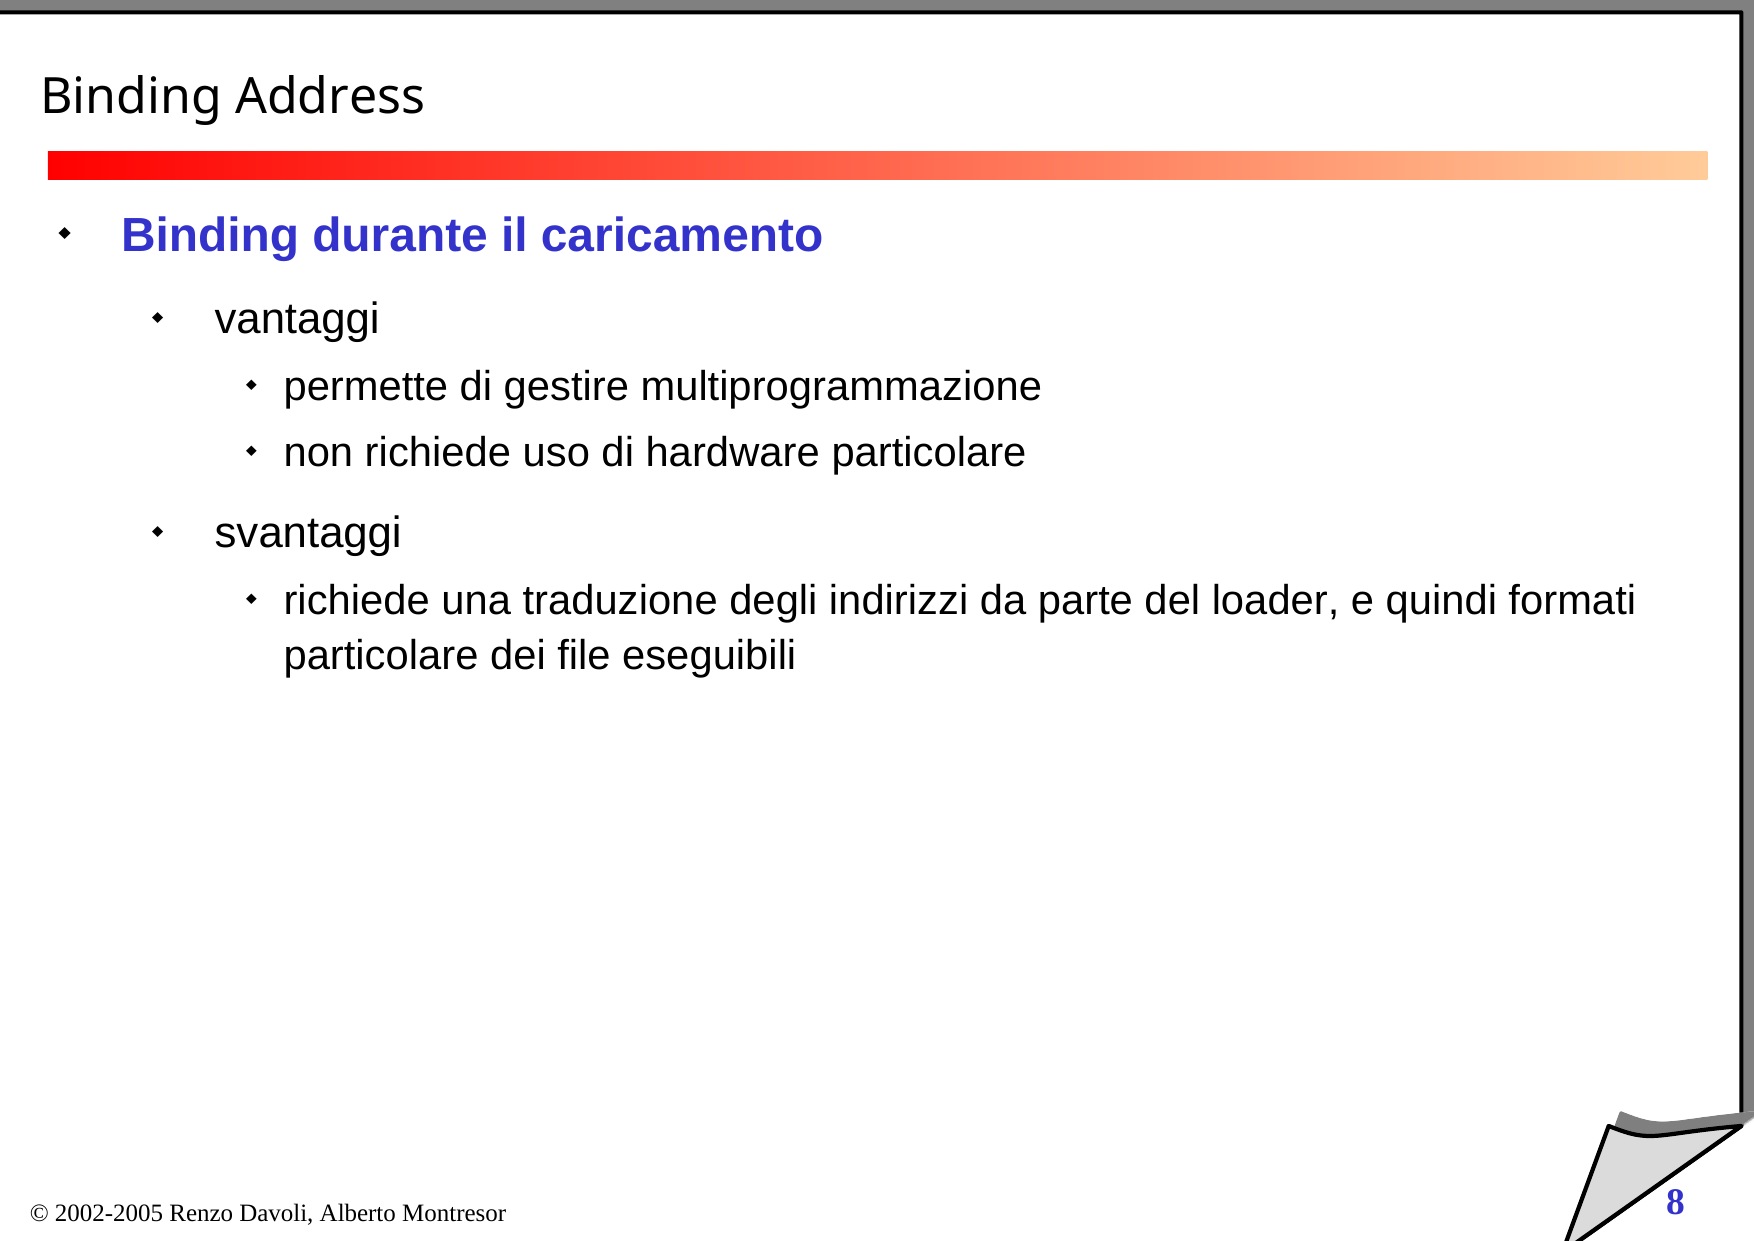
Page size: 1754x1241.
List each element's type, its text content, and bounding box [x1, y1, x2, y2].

list Binding durante il caricamento vantaggi permette di gestire multiprogrammazione non richiede uso di hardware particolare svantaggi richiede una traduzione degli indirizzi da parte del loader, e quindi formati particolare dei file eseguibili [58, 206, 1696, 815]
title Binding Address [40, 49, 1714, 144]
